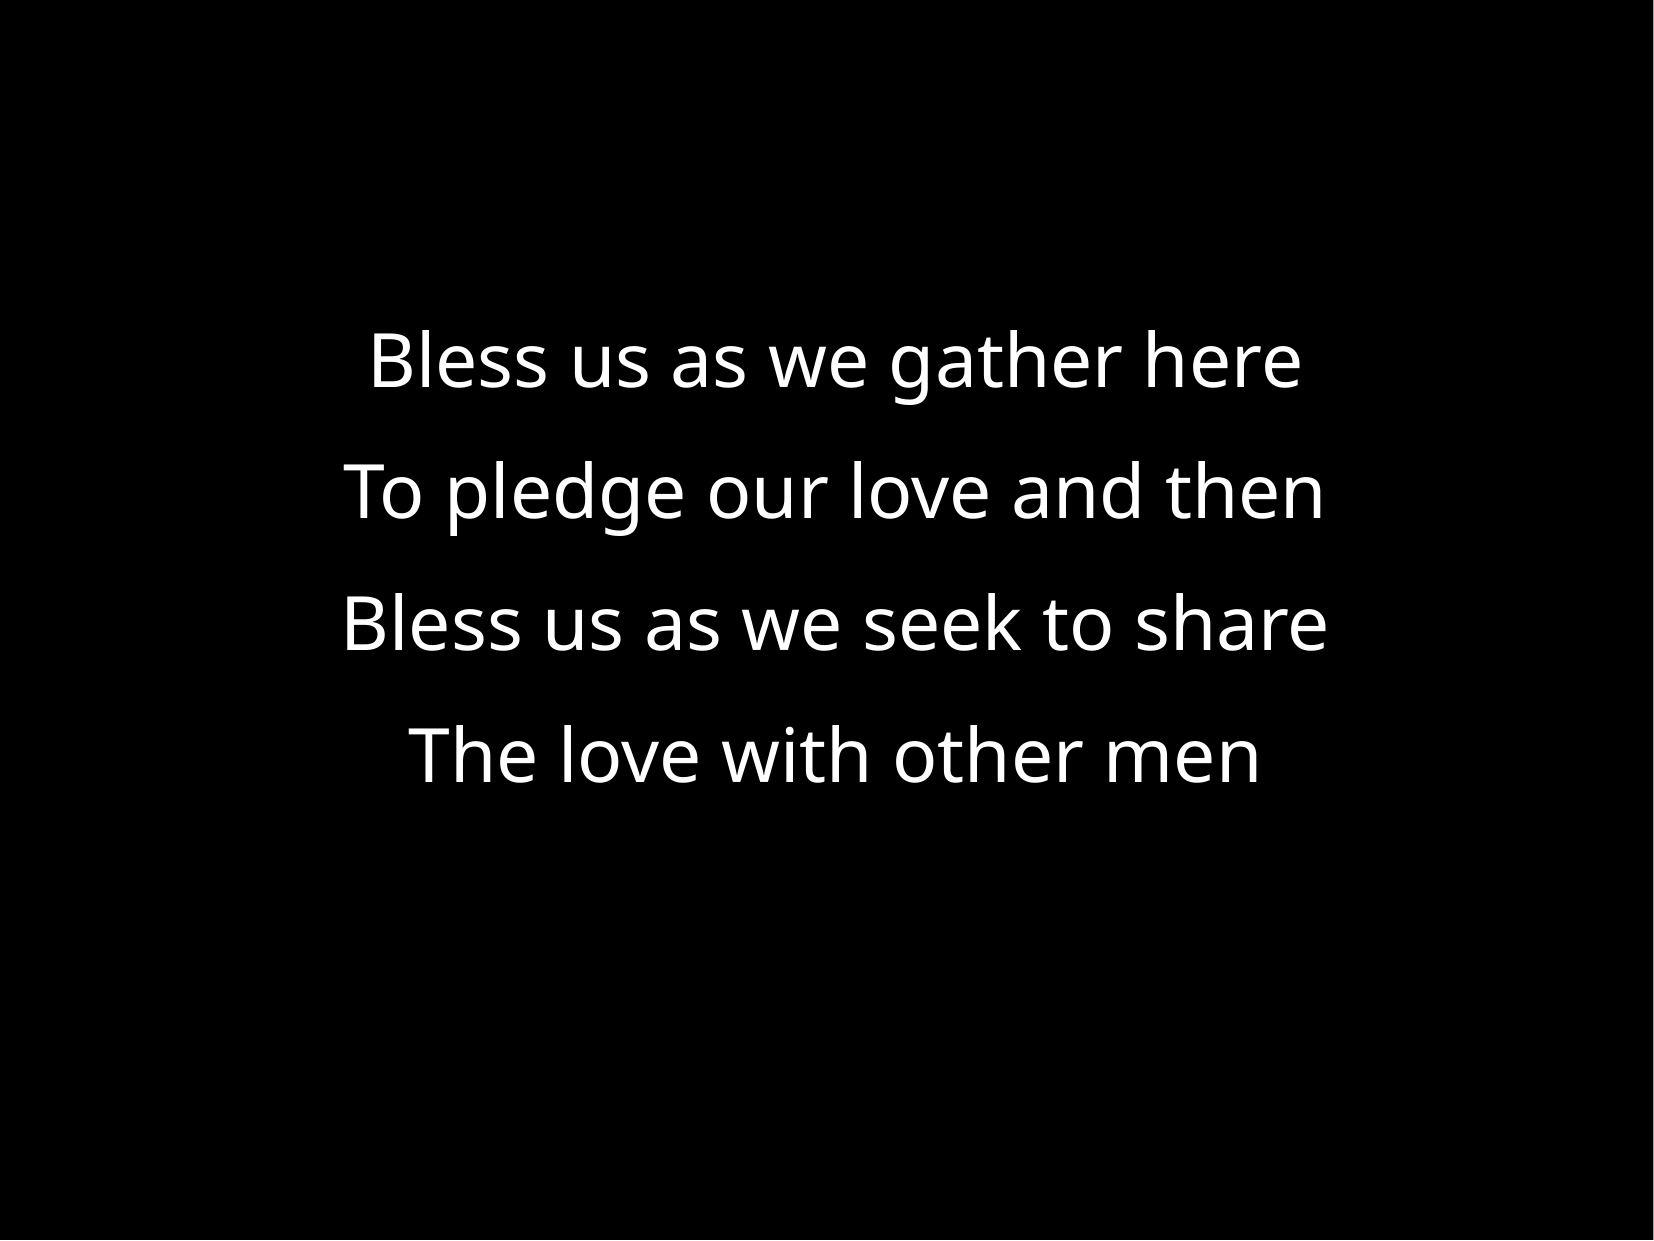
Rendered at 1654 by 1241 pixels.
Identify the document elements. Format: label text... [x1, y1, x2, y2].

list Bless us as we gather here To pledge our love and then Bless us as we seek to share The love with other men [0, 307, 1654, 1229]
